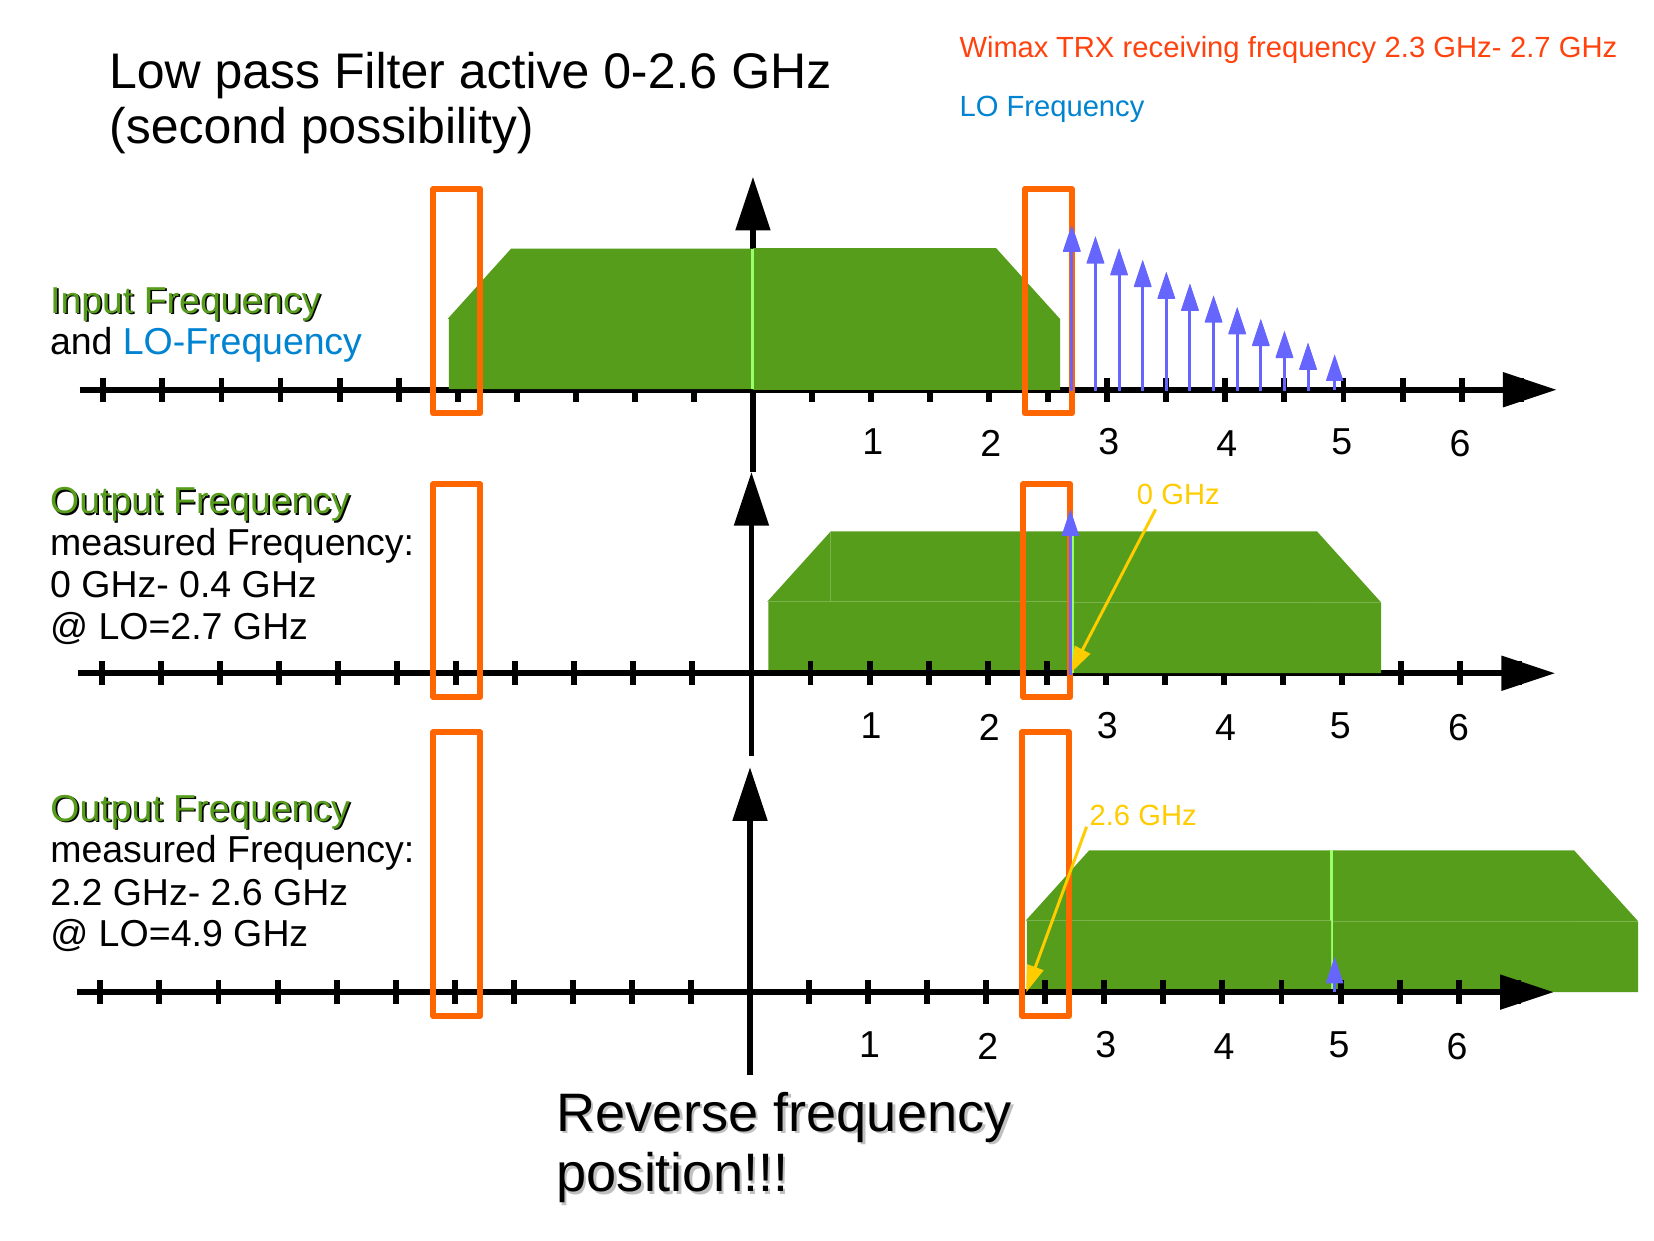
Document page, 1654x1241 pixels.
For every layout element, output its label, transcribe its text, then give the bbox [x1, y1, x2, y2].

text_box 2.6 GHz [1074, 791, 1212, 839]
text_box 4 [1198, 1017, 1250, 1075]
text_box 2 [962, 1017, 1013, 1074]
text_box 0 GHz [1122, 470, 1235, 518]
text_box [1333, 850, 1639, 993]
text_box 6 [1434, 415, 1486, 473]
text_box LO Frequency [944, 82, 1168, 131]
text_box 1 [844, 1015, 895, 1073]
text_box [447, 286, 477, 390]
text_box 3 [1080, 1015, 1132, 1073]
text_box 1 [845, 696, 897, 754]
text_box 4 [1201, 415, 1253, 473]
text_box 3 [1082, 696, 1133, 754]
text_box Reverse frequency position!!! [541, 1074, 1028, 1211]
text_box [1074, 531, 1142, 648]
text_box [1072, 850, 1332, 989]
text_box Low pass Filter active 0-2.6 GHz (second possibility) [94, 35, 847, 162]
text_box [1030, 891, 1066, 989]
text_box [767, 531, 1020, 670]
text_box 2 [964, 699, 1015, 756]
text_box Wimax TRX receiving frequency 2.3 GHz- 2.7 GHz [944, 23, 1633, 72]
text_box [1025, 876, 1066, 966]
text_box 4 [1200, 699, 1251, 756]
text_box 5 [1315, 696, 1366, 754]
text_box 3 [1083, 413, 1135, 471]
text_box [1028, 283, 1061, 390]
text_box [483, 248, 1022, 390]
text_box 5 [1316, 413, 1368, 471]
text_box 2 [965, 415, 1016, 473]
text_box 5 [1313, 1015, 1365, 1073]
text_box 6 [1433, 699, 1484, 756]
text_box Output Frequency measured Frequency: 2.2 GHz- 2.6 GHz @ LO=4.9 GHz [35, 779, 429, 963]
text_box 1 [847, 413, 898, 471]
text_box Output Frequency measured Frequency: 0 GHz- 0.4 GHz @ LO=2.7 GHz [35, 472, 429, 656]
text_box [1074, 531, 1382, 674]
text_box 6 [1431, 1017, 1483, 1075]
text_box [1026, 531, 1067, 670]
text_box Input Frequency and LO-Frequency [35, 271, 377, 371]
